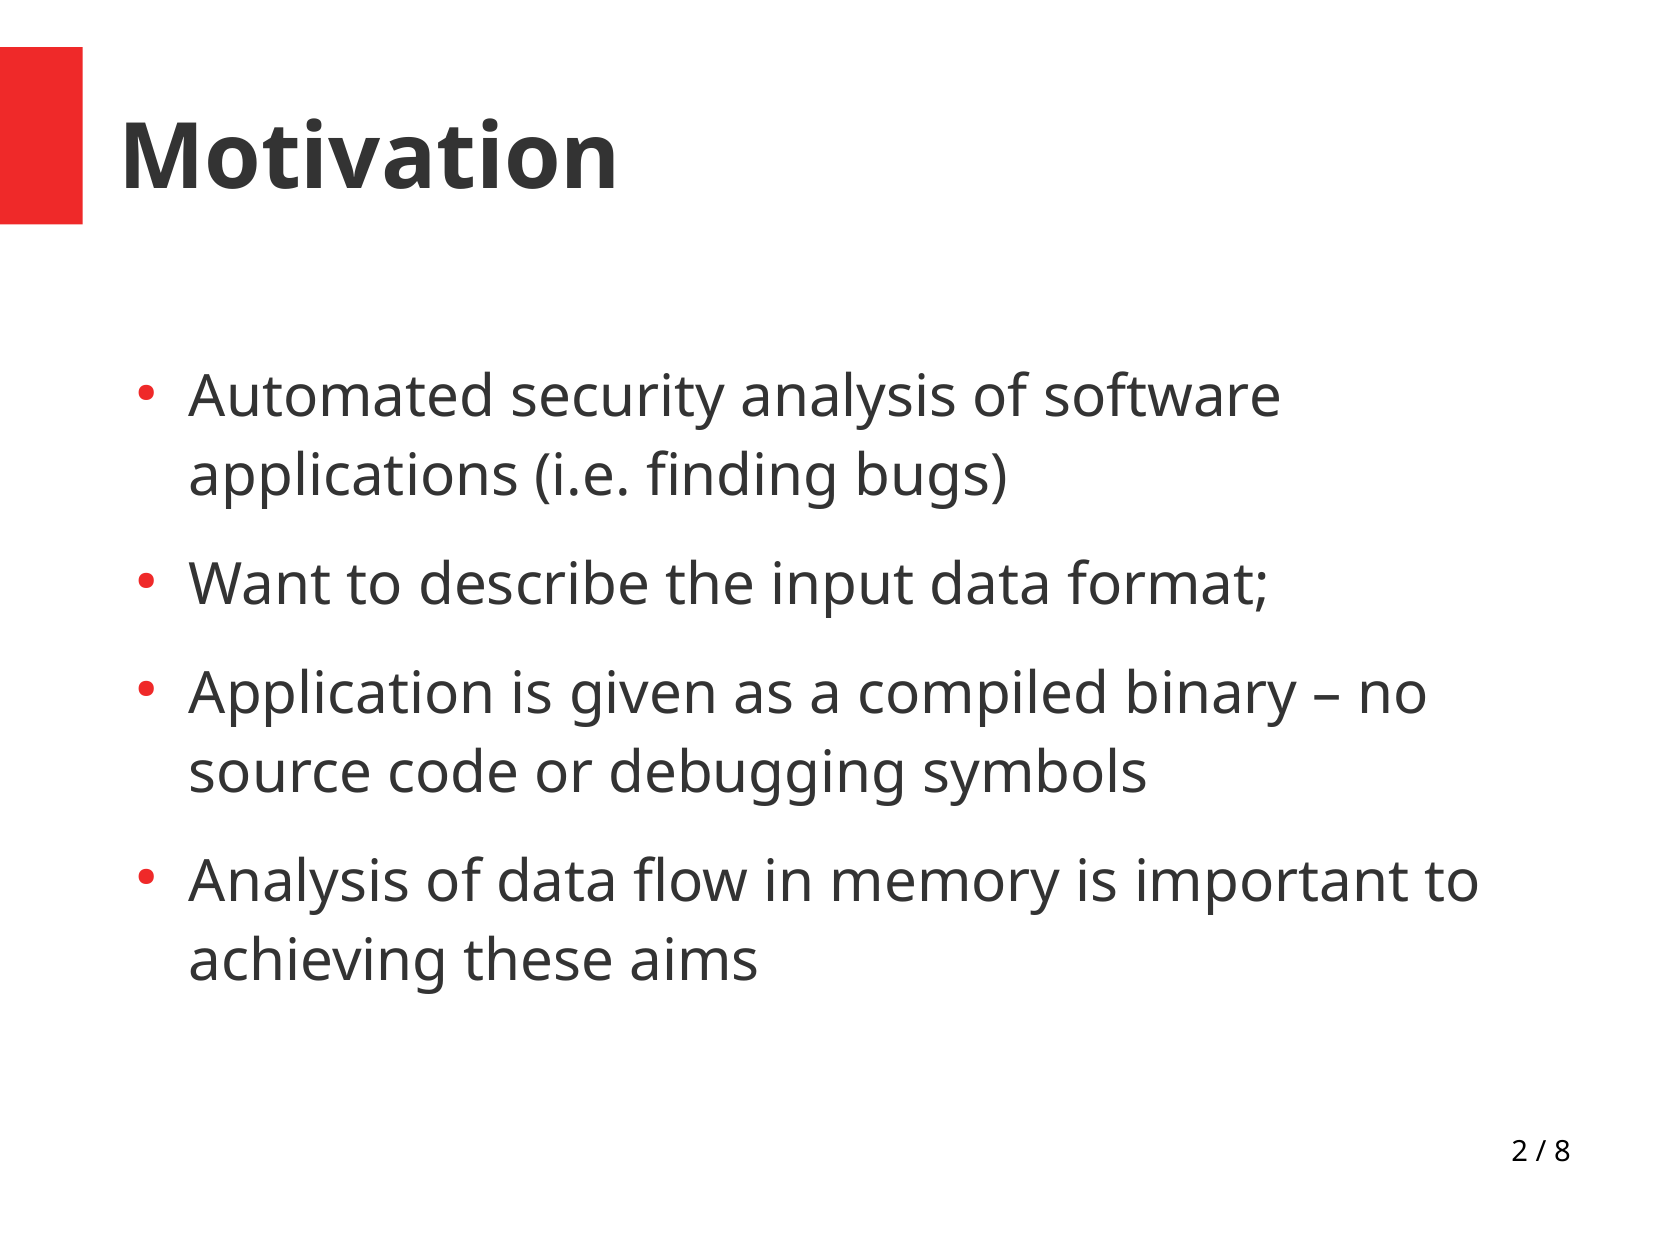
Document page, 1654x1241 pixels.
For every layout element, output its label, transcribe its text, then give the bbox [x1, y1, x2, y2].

list Automated security analysis of software applications (i.e. finding bugs) Want to describe the input data format; Application is given as a compiled binary – no source code or debugging symbols Analysis of data flow in memory is important to achieving these aims [118, 354, 1536, 1074]
title Motivation [118, 49, 1571, 257]
